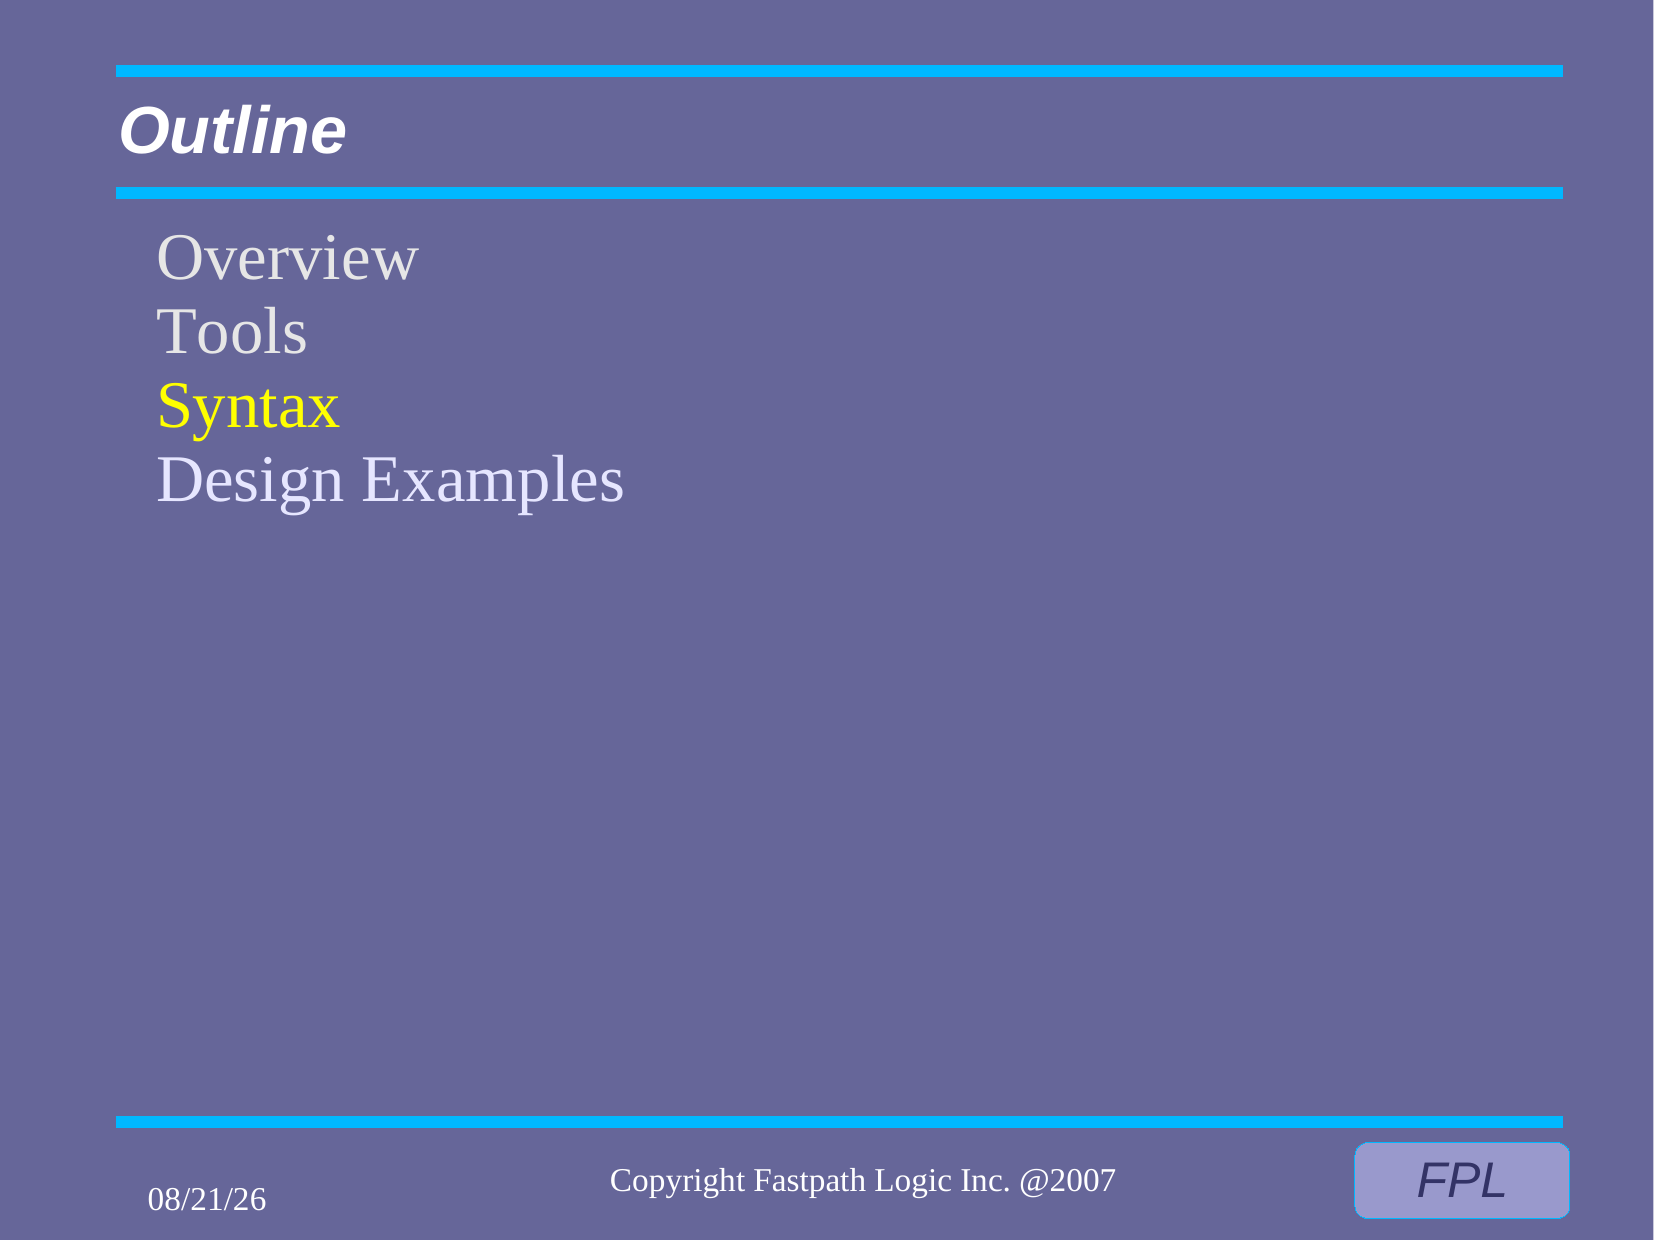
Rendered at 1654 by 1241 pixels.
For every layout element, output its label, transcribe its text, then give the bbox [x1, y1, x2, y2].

list Overview Tools Syntax Design Examples [121, 220, 1561, 1133]
title Outline [118, 41, 1531, 219]
